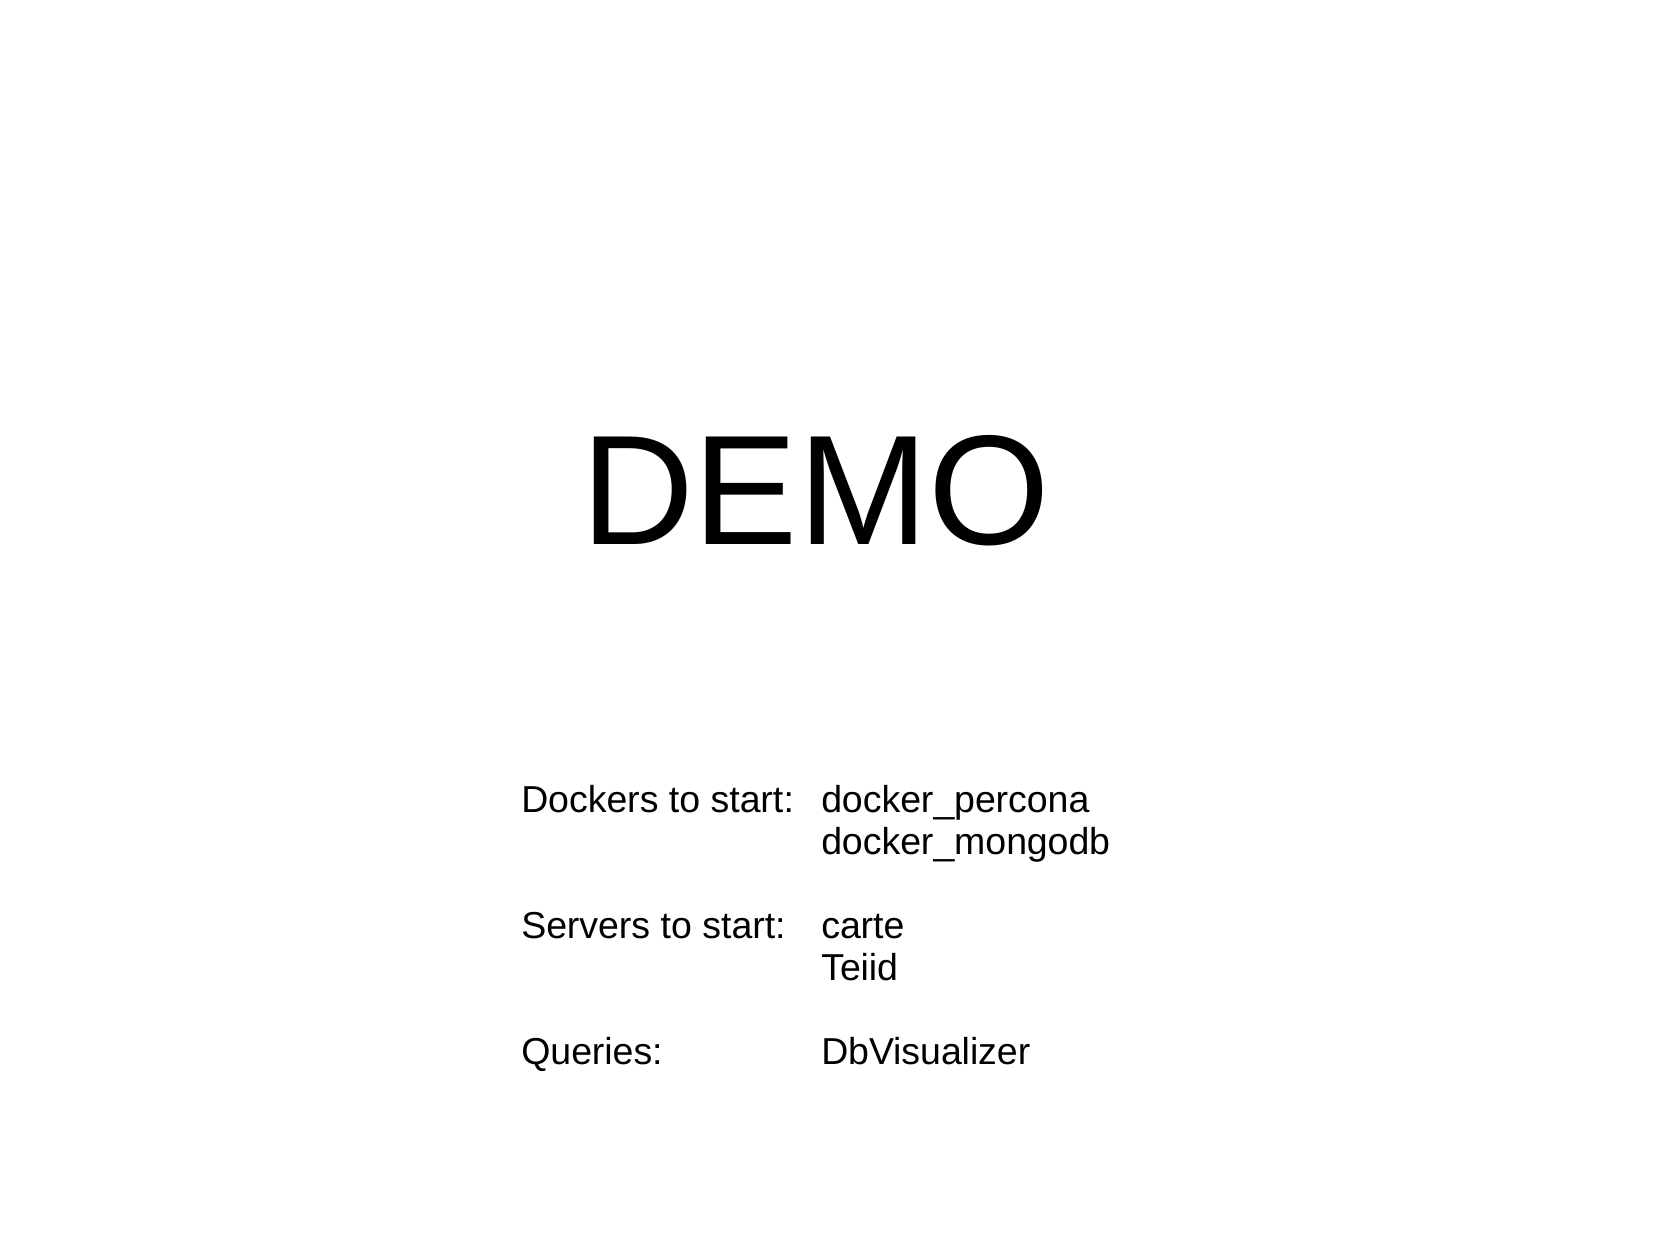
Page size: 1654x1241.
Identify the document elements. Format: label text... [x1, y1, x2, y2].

text_box DEMO [566, 395, 1066, 586]
text_box Dockers to start: docker_percona docker_mongodb Servers to start: carte Teiid Queries: DbVisualizer [506, 771, 1126, 1081]
